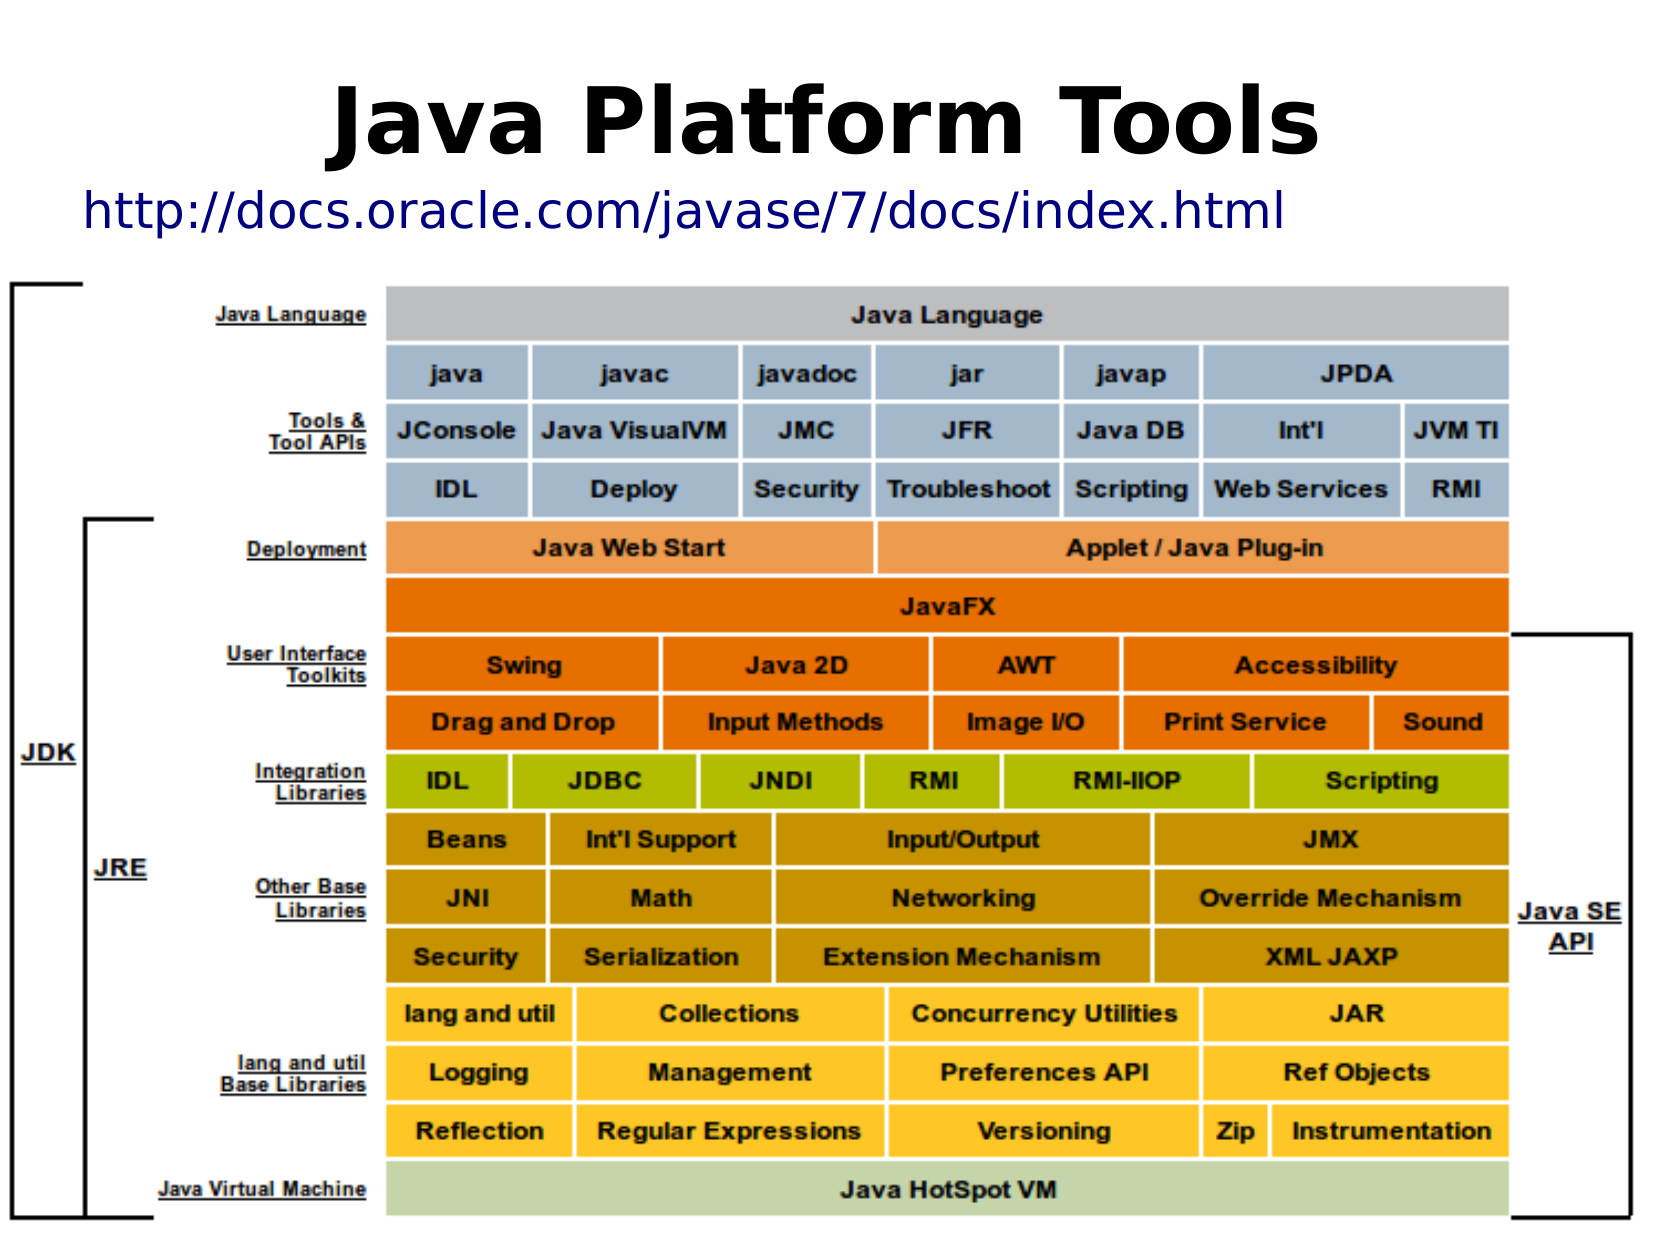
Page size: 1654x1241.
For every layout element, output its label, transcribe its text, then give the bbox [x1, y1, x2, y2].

title Java Platform Tools [82, 49, 1571, 181]
picture [6, 276, 1649, 1227]
list http://docs.oracle.com/javase/7/docs/index.html [82, 181, 1571, 280]
